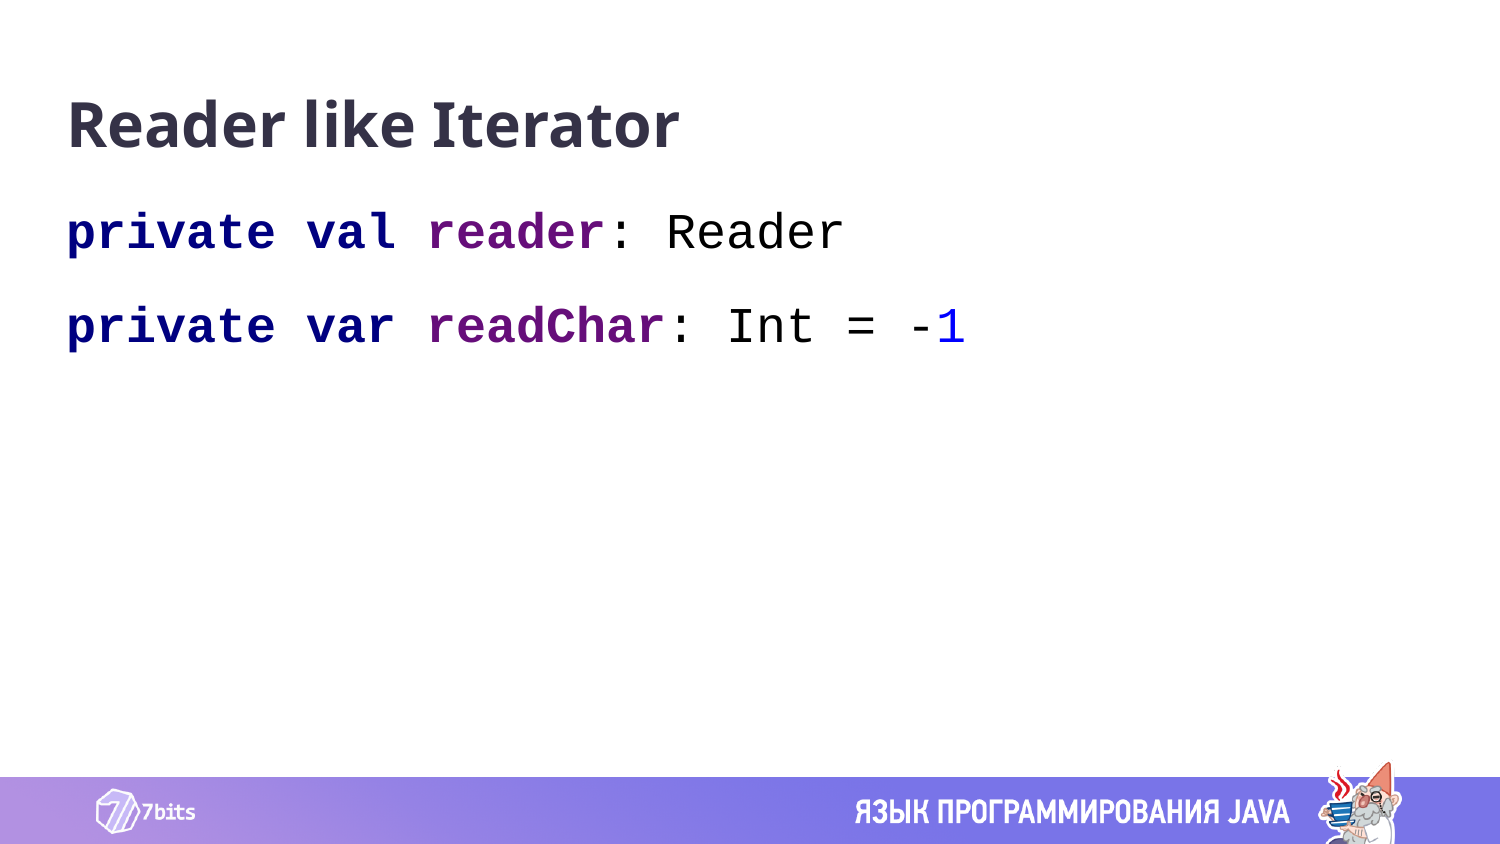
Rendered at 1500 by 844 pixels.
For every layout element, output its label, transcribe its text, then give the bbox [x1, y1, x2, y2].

list private val reader: Reader private var readChar: Int = -1 [51, 184, 1449, 745]
picture [0, 717, 1500, 844]
title Reader like Iterator [51, 69, 1449, 164]
